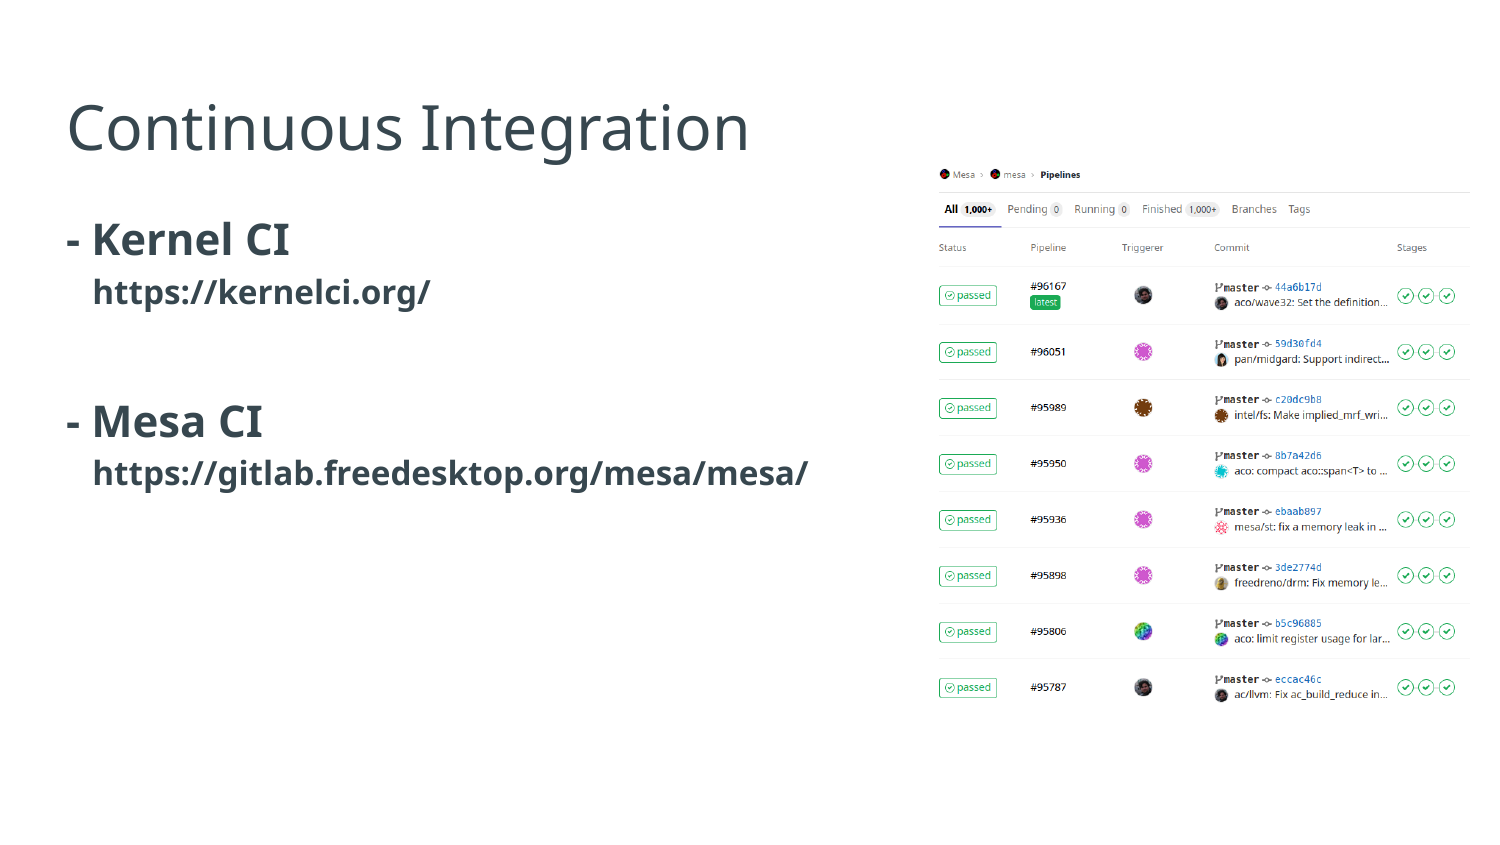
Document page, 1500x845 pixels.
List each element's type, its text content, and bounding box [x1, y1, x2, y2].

title Continuous Integration [51, 72, 1449, 167]
picture [930, 163, 1470, 709]
list - Kernel CI https://kernelci.org/ - Mesa CI https://gitlab.freedesktop.org/mesa/mesa/ [51, 189, 1366, 750]
